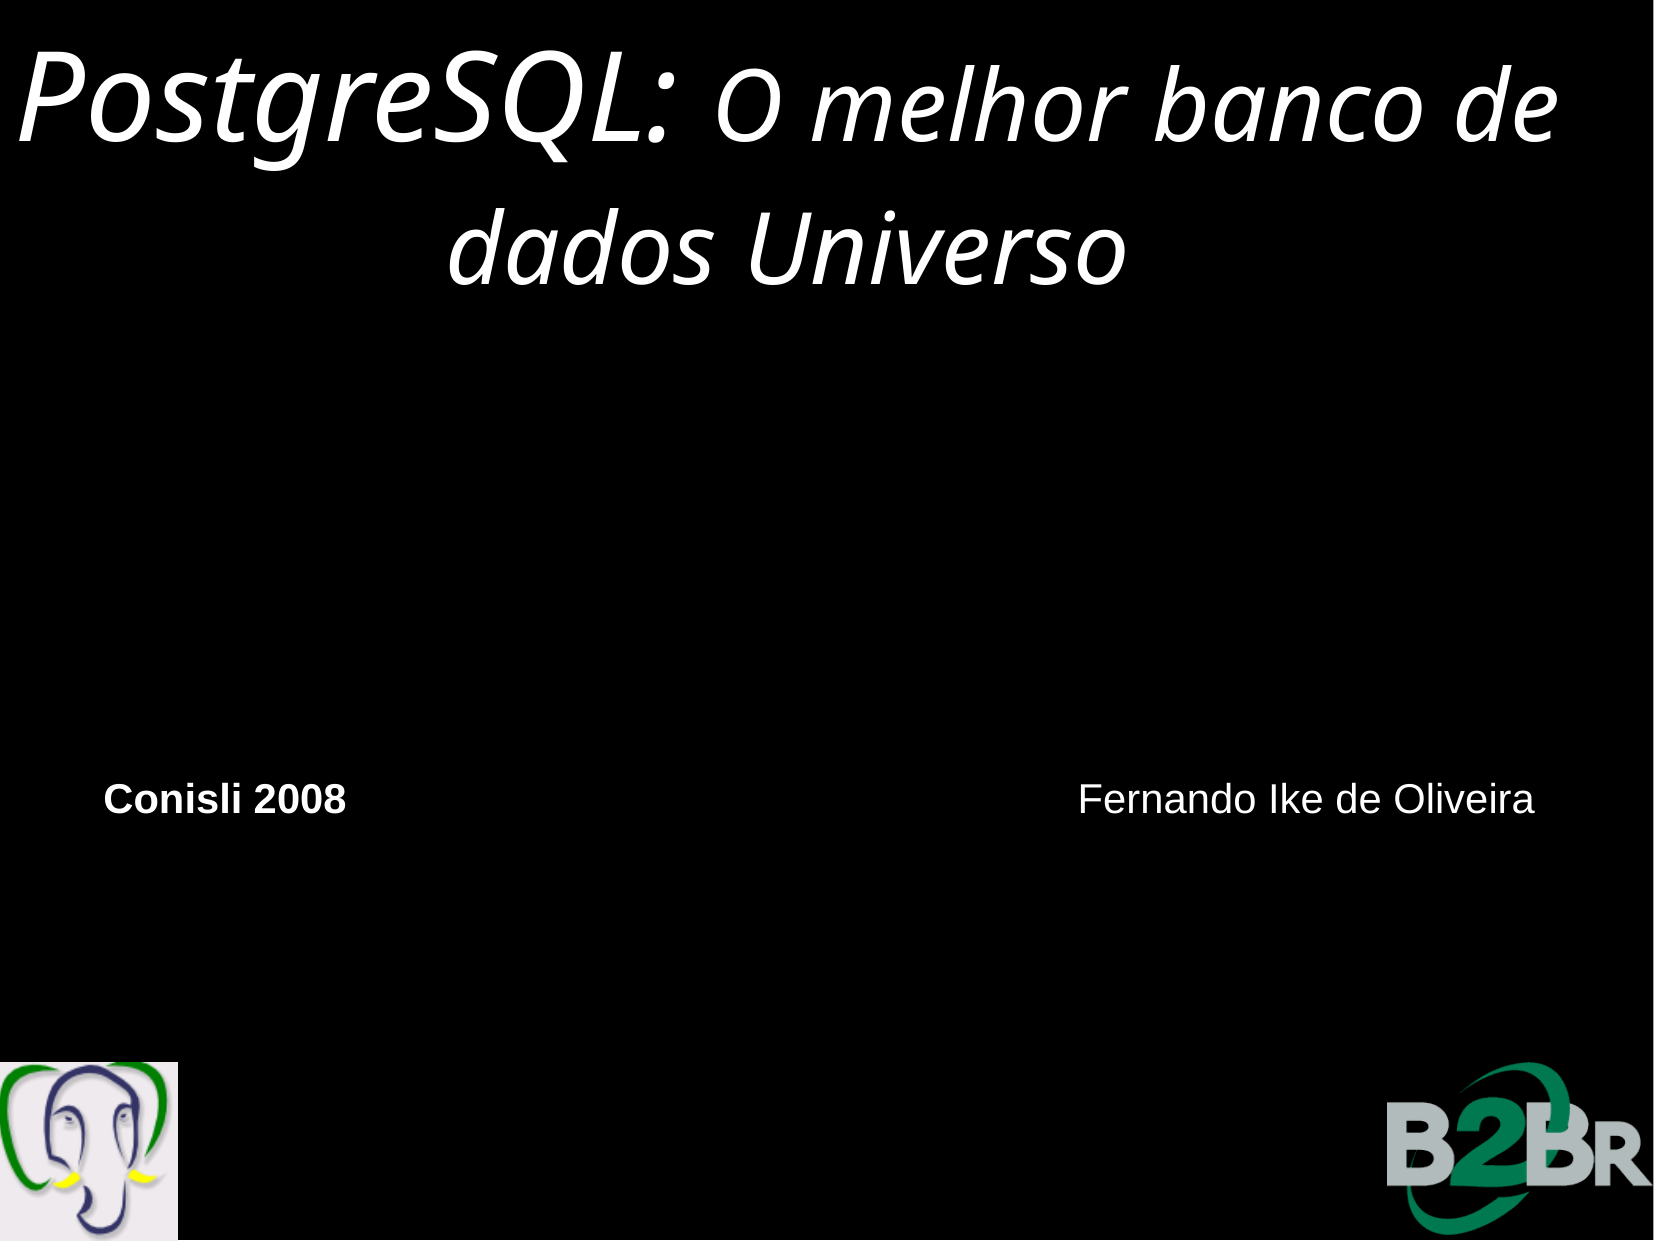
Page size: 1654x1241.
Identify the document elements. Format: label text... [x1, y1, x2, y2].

text_box Fernando Ike de Oliveira [1062, 768, 1561, 830]
text_box PostgreSQL: O melhor banco de dados Universo [0, 0, 1654, 414]
picture [0, 1062, 178, 1241]
text_box Conisli 2008 [88, 768, 827, 830]
picture [1387, 1062, 1654, 1235]
